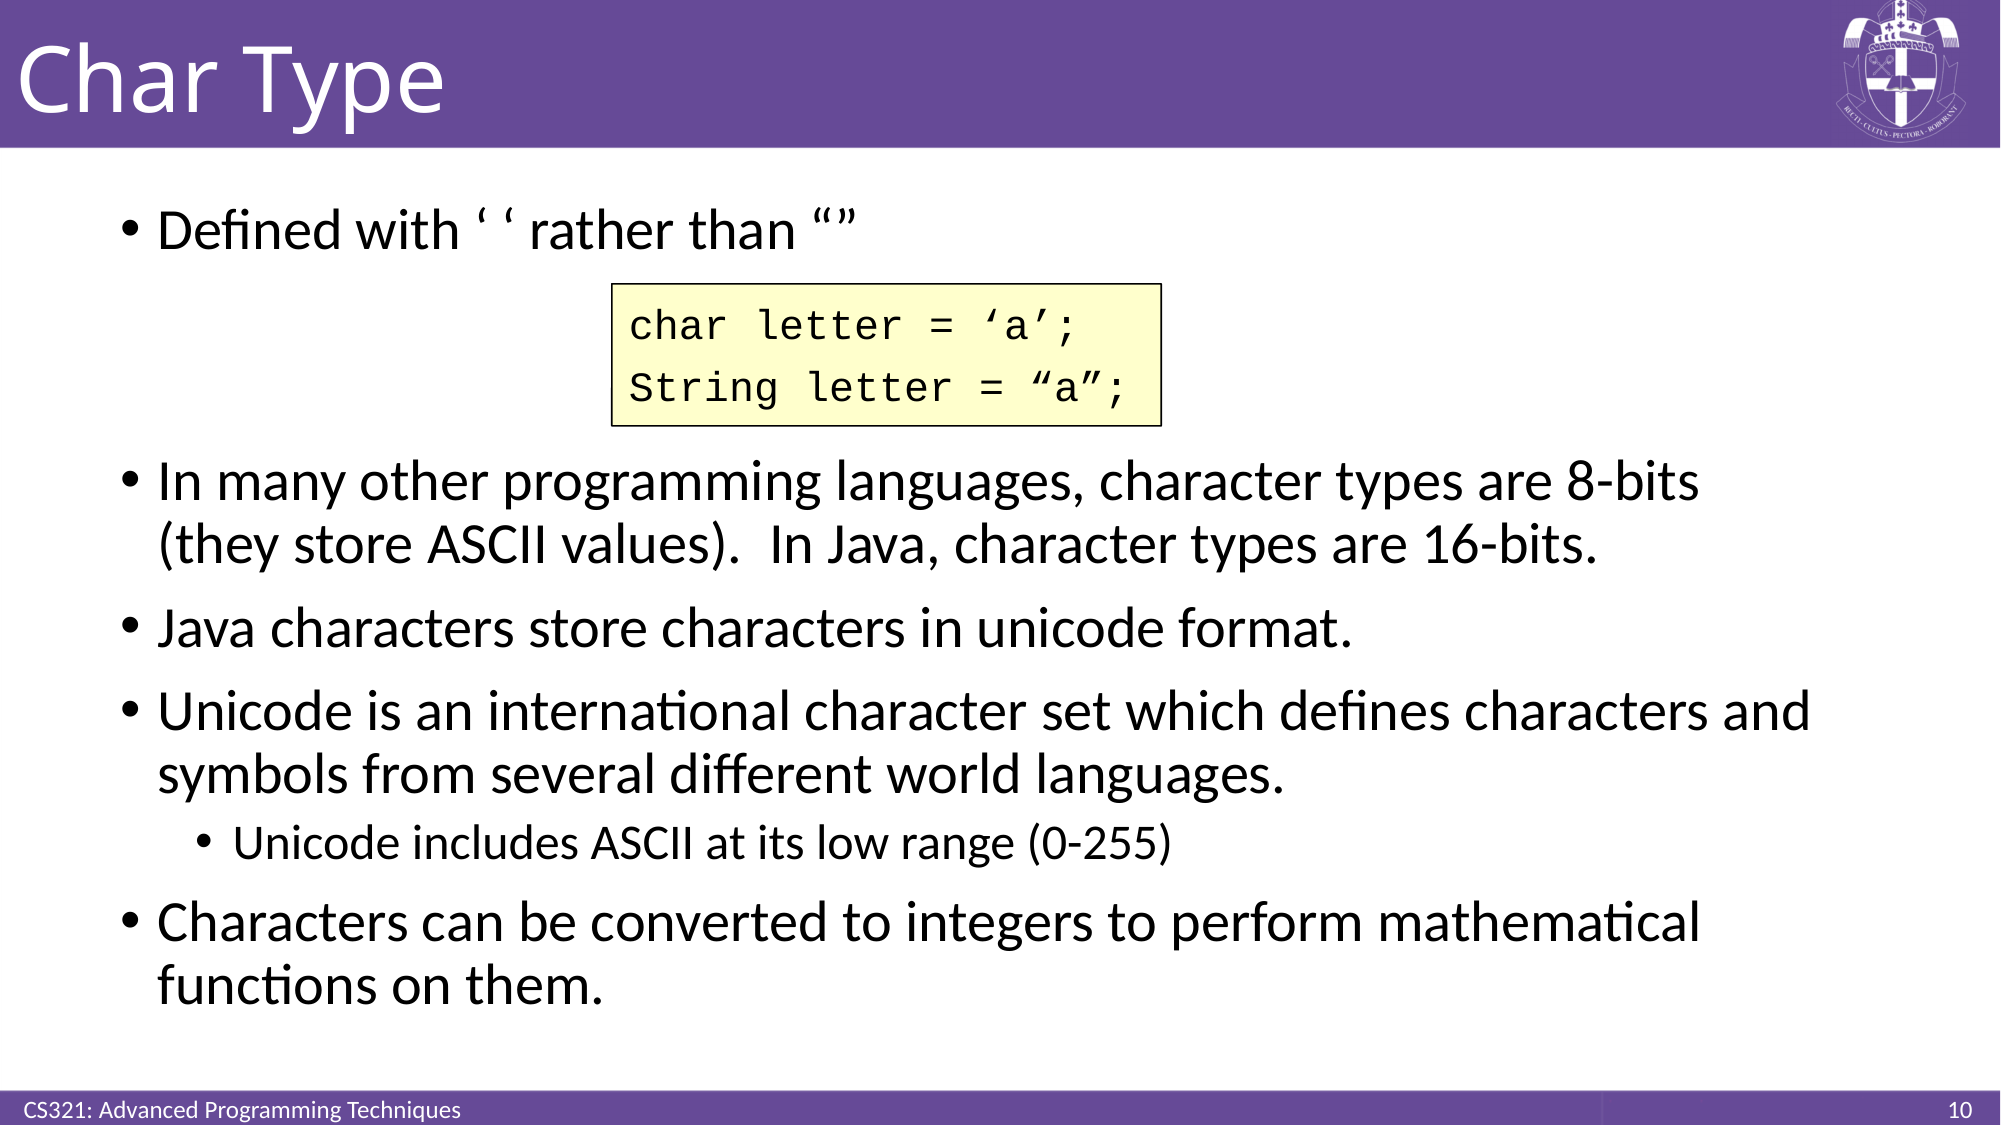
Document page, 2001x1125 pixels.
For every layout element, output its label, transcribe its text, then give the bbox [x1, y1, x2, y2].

text_box [611, 283, 1162, 426]
text_box char letter = ‘a’; String letter = “a”; [629, 298, 1138, 410]
title Char Type [0, 0, 1725, 192]
picture [0, 0, 2001, 1125]
list Defined with ‘ ‘ rather than “” In many other programming languages, character types are 8-bits (they store ASCII values). In Java, character types are 16-bits. Java characters store characters in unicode format. Unicode is an international character set which defines characters and symbols from several different world languages. Unicode includes ASCII at its low range (0-255) Characters can be converted to integers to perform mathematical functions on them. [105, 191, 1831, 1079]
slide_number <number> [1862, 1078, 1994, 1125]
